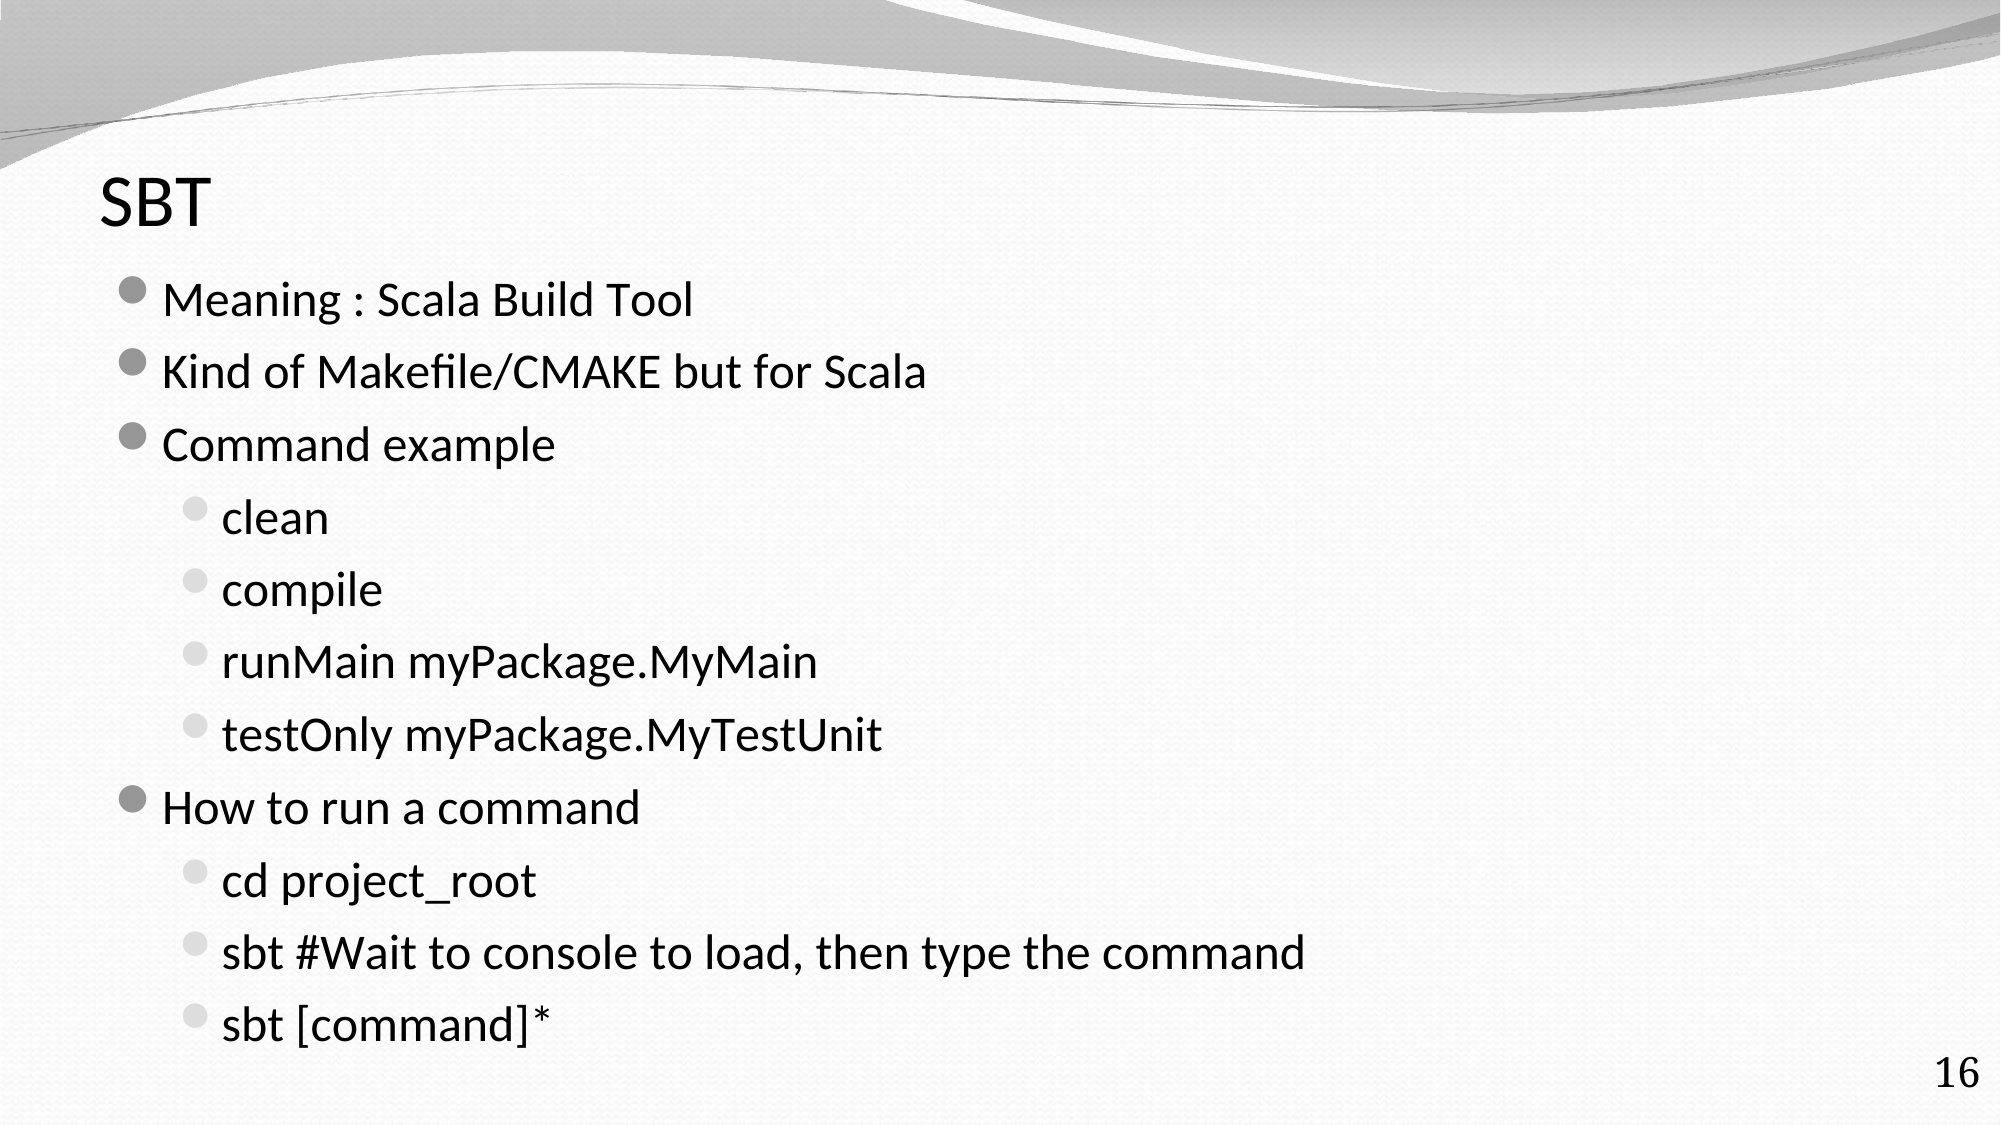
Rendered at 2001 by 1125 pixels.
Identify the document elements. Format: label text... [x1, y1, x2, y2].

text_box <numéro> [1813, 1042, 1981, 1103]
picture [0, 0, 2001, 1125]
list Meaning : Scala Build Tool Kind of Makefile/CMAKE but for Scala Command example clean compile runMain myPackage.MyMain testOnly myPackage.MyTestUnit How to run a command cd project_root sbt #Wait to console to load, then type the command sbt [command]* [99, 258, 1901, 979]
title SBT [99, 54, 1985, 242]
